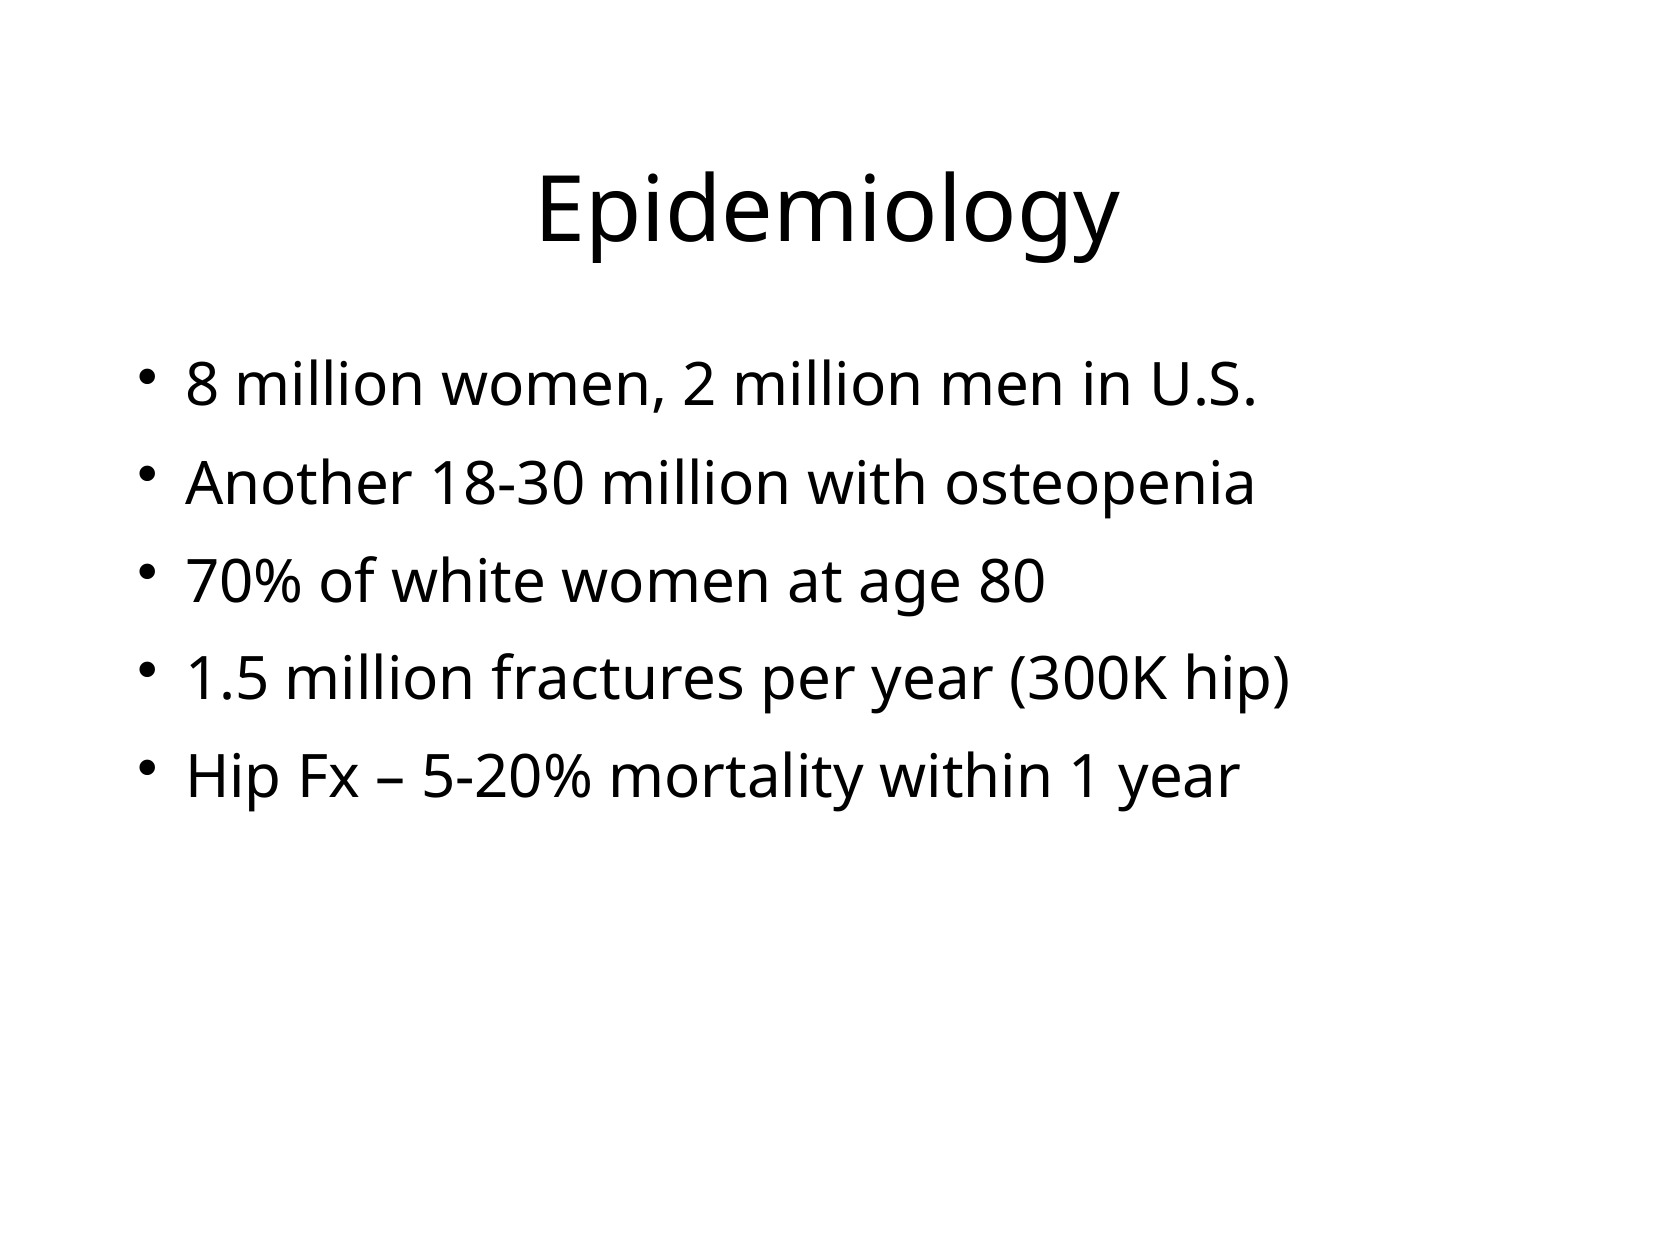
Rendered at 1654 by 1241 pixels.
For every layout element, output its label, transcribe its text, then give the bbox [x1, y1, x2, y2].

title Epidemiology [121, 155, 1534, 258]
list 8 million women, 2 million men in U.S. Another 18-30 million with osteopenia 70% of white women at age 80 1.5 million fractures per year (300K hip) Hip Fx – 5-20% mortality within 1 year [121, 344, 1534, 817]
